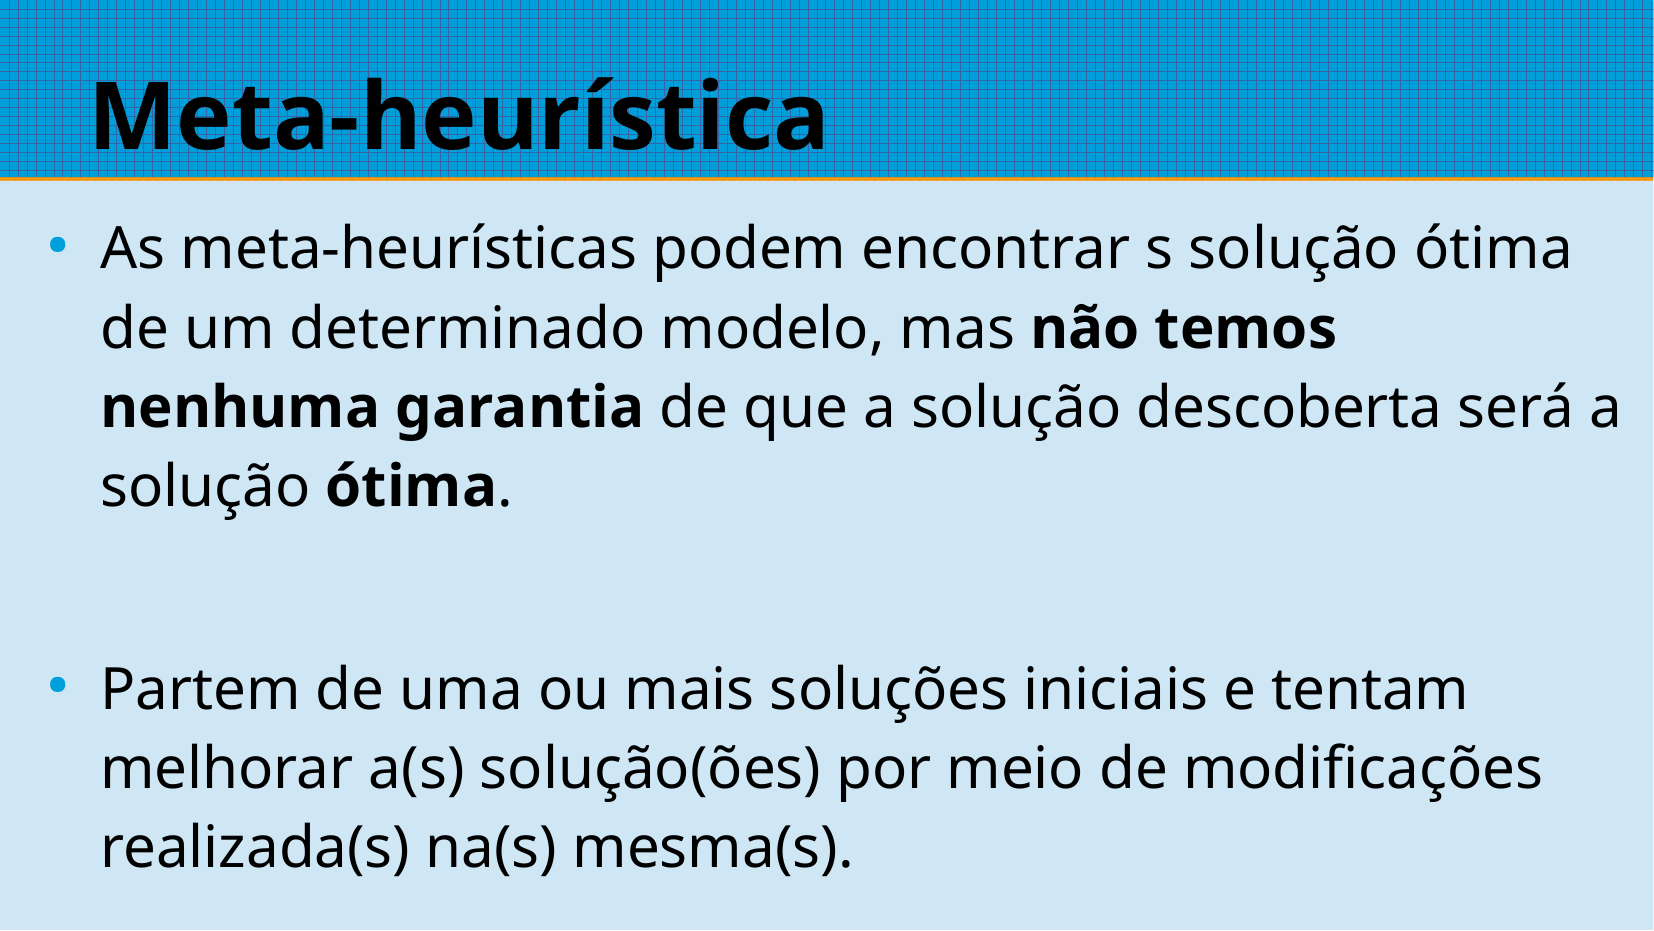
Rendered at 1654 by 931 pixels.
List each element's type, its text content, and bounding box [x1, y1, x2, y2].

title Meta-heurística [88, 14, 1565, 178]
list As meta-heurísticas podem encontrar s solução ótima de um determinado modelo, mas não temos nenhuma garantia de que a solução descoberta será a solução ótima. Partem de uma ou mais soluções iniciais e tentam melhorar a(s) solução(ões) por meio de modificações realizada(s) na(s) mesma(s). [29, 206, 1625, 916]
